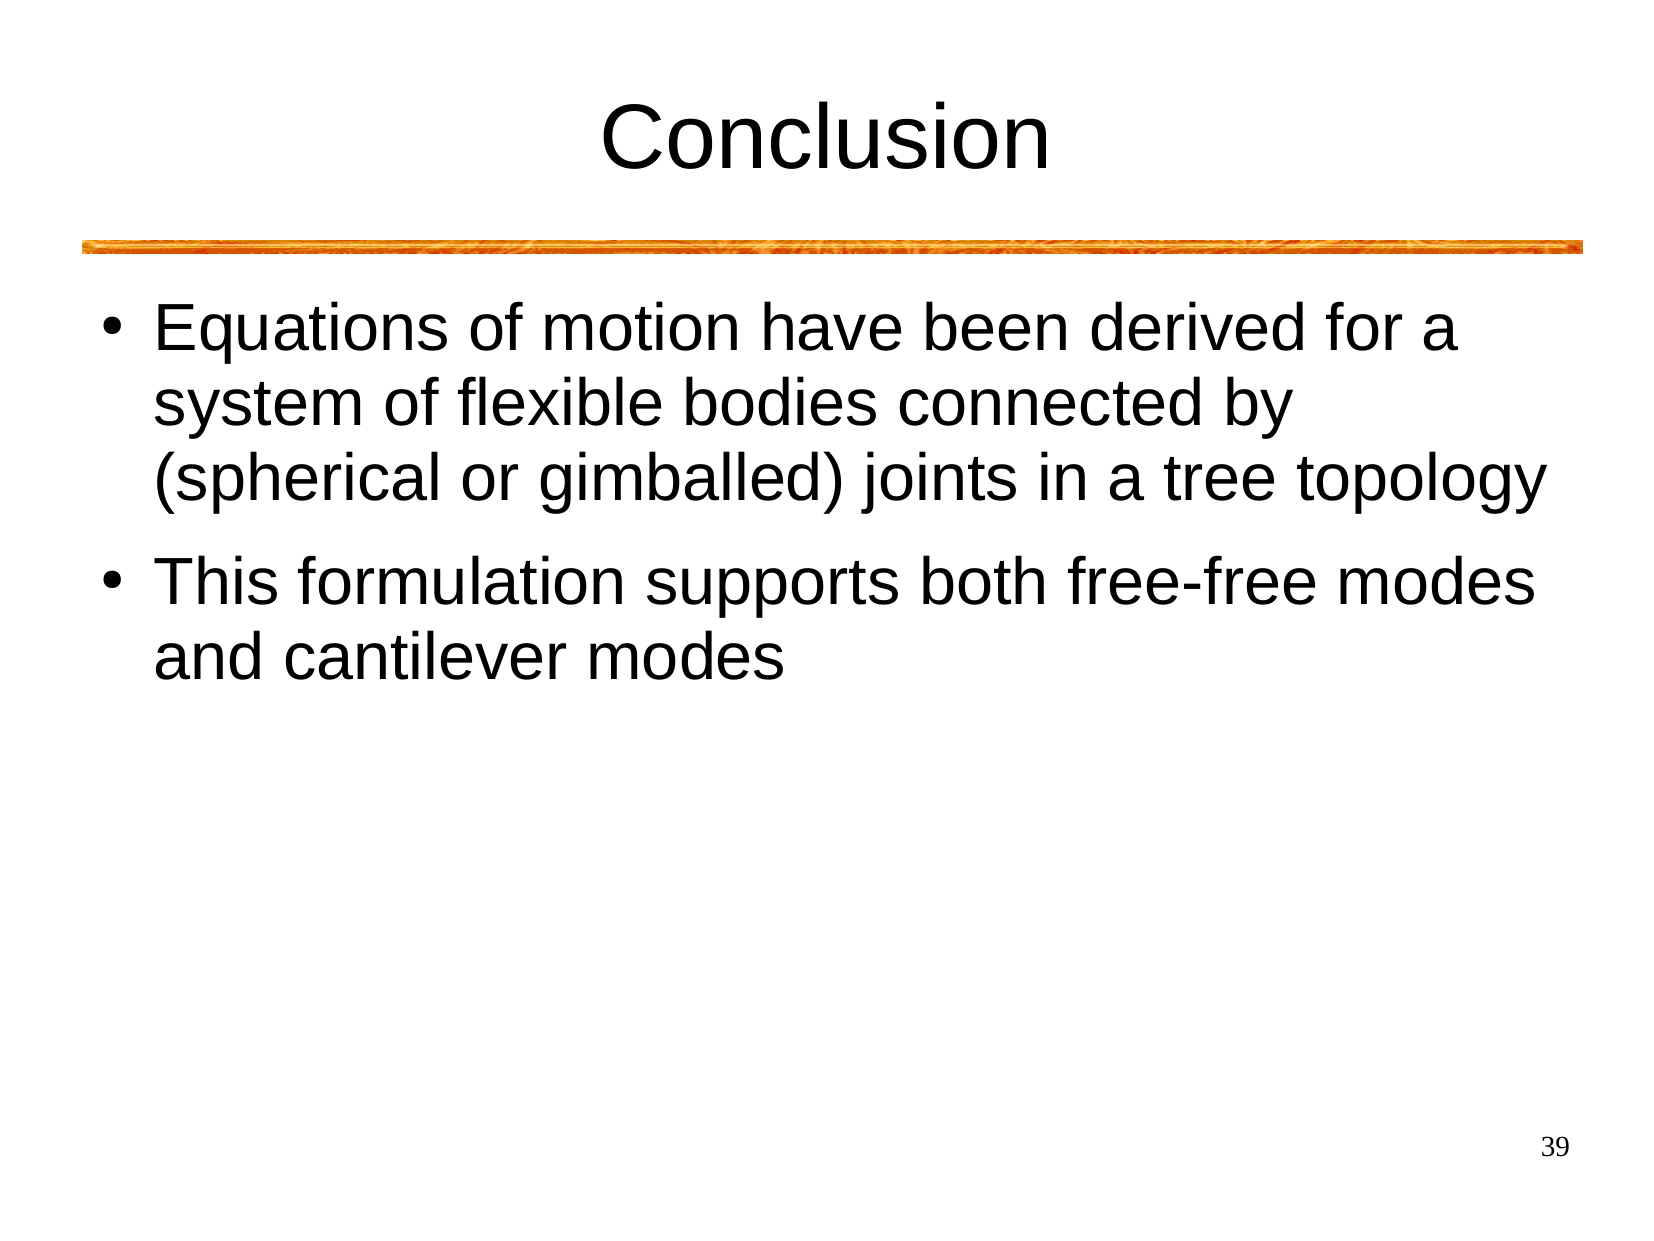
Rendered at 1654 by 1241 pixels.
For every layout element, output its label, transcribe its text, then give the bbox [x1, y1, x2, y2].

picture [82, 240, 1583, 254]
list Equations of motion have been derived for a system of flexible bodies connected by (spherical or gimballed) joints in a tree topology This formulation supports both free-free modes and cantilever modes [82, 290, 1571, 1095]
title Conclusion [82, 56, 1571, 218]
